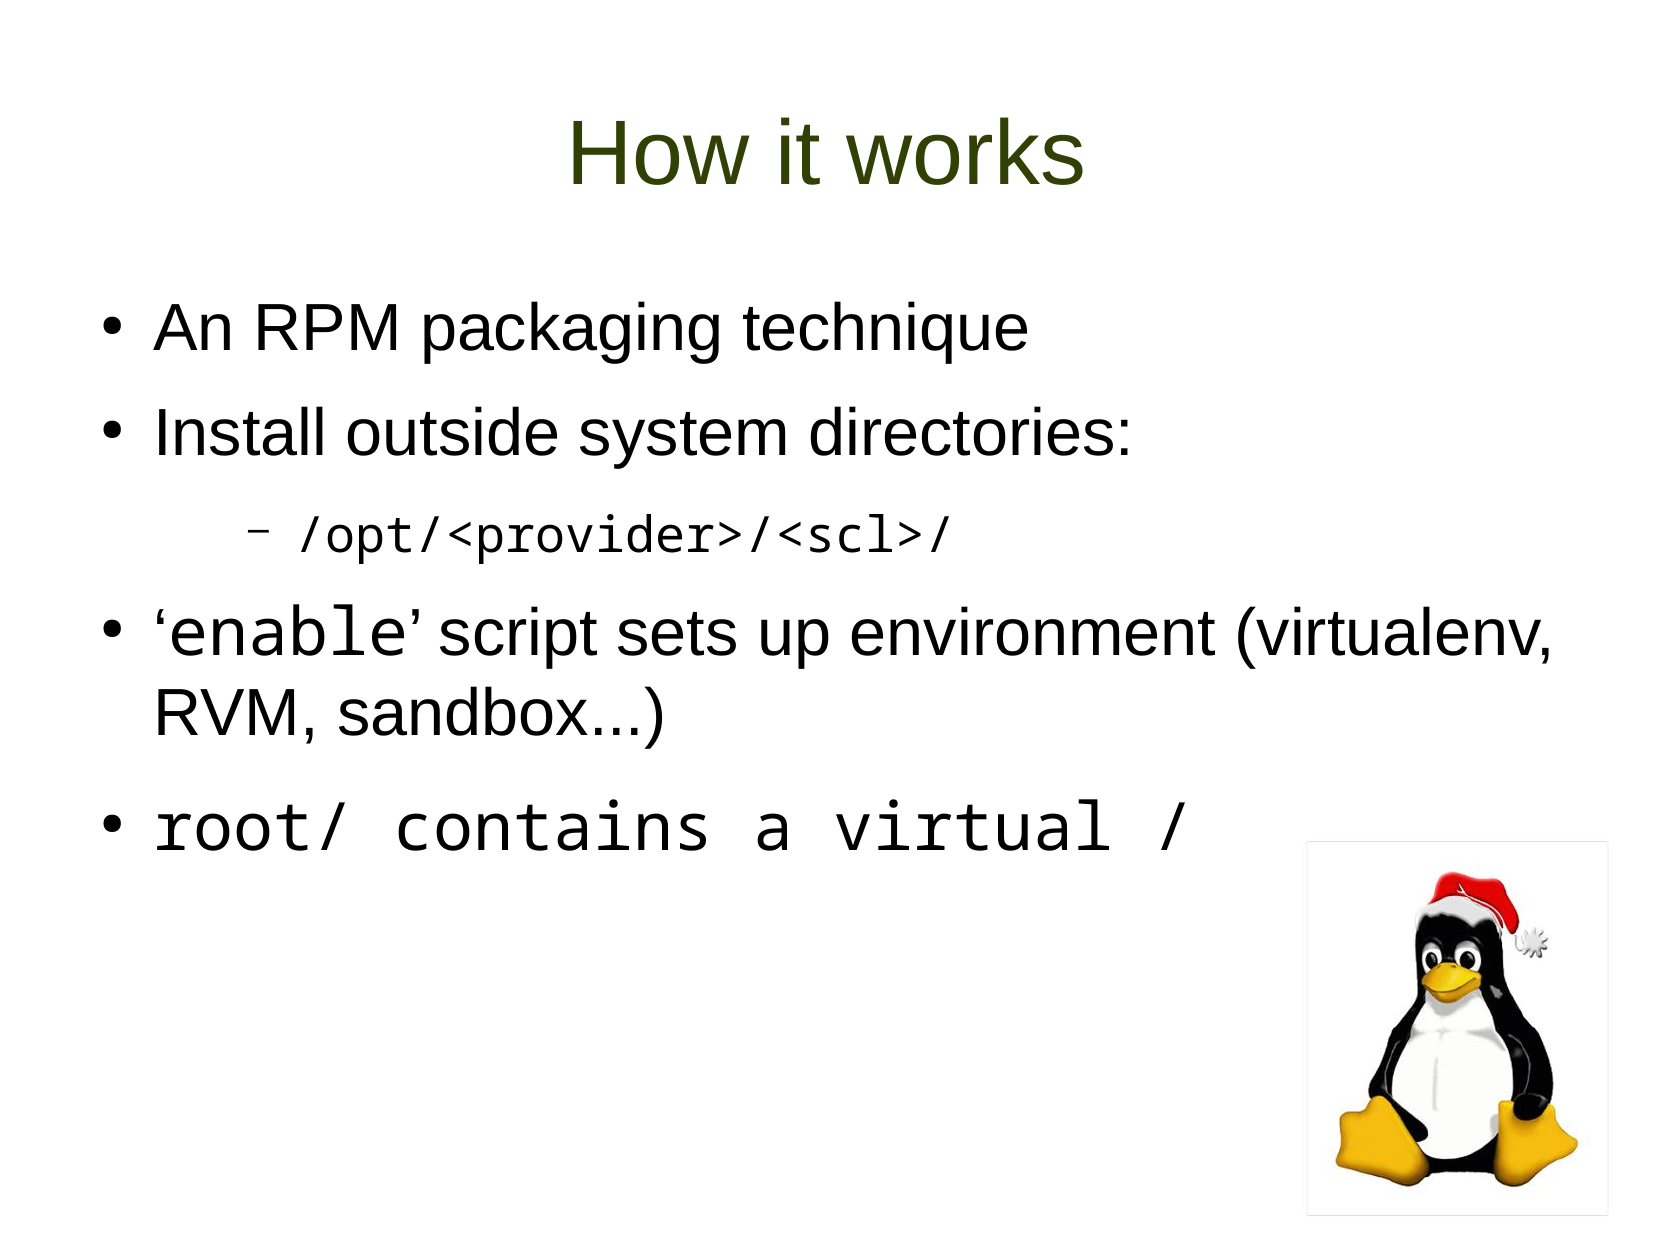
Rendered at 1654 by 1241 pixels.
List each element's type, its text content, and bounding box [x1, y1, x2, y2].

picture [1260, 831, 1654, 1225]
list An RPM packaging technique Install outside system directories: /opt/<provider>/<scl>/ ‘enable’ script sets up environment (virtualenv, RVM, sandbox...) root/ contains a virtual / [82, 290, 1571, 1109]
title How it works [82, 49, 1571, 257]
